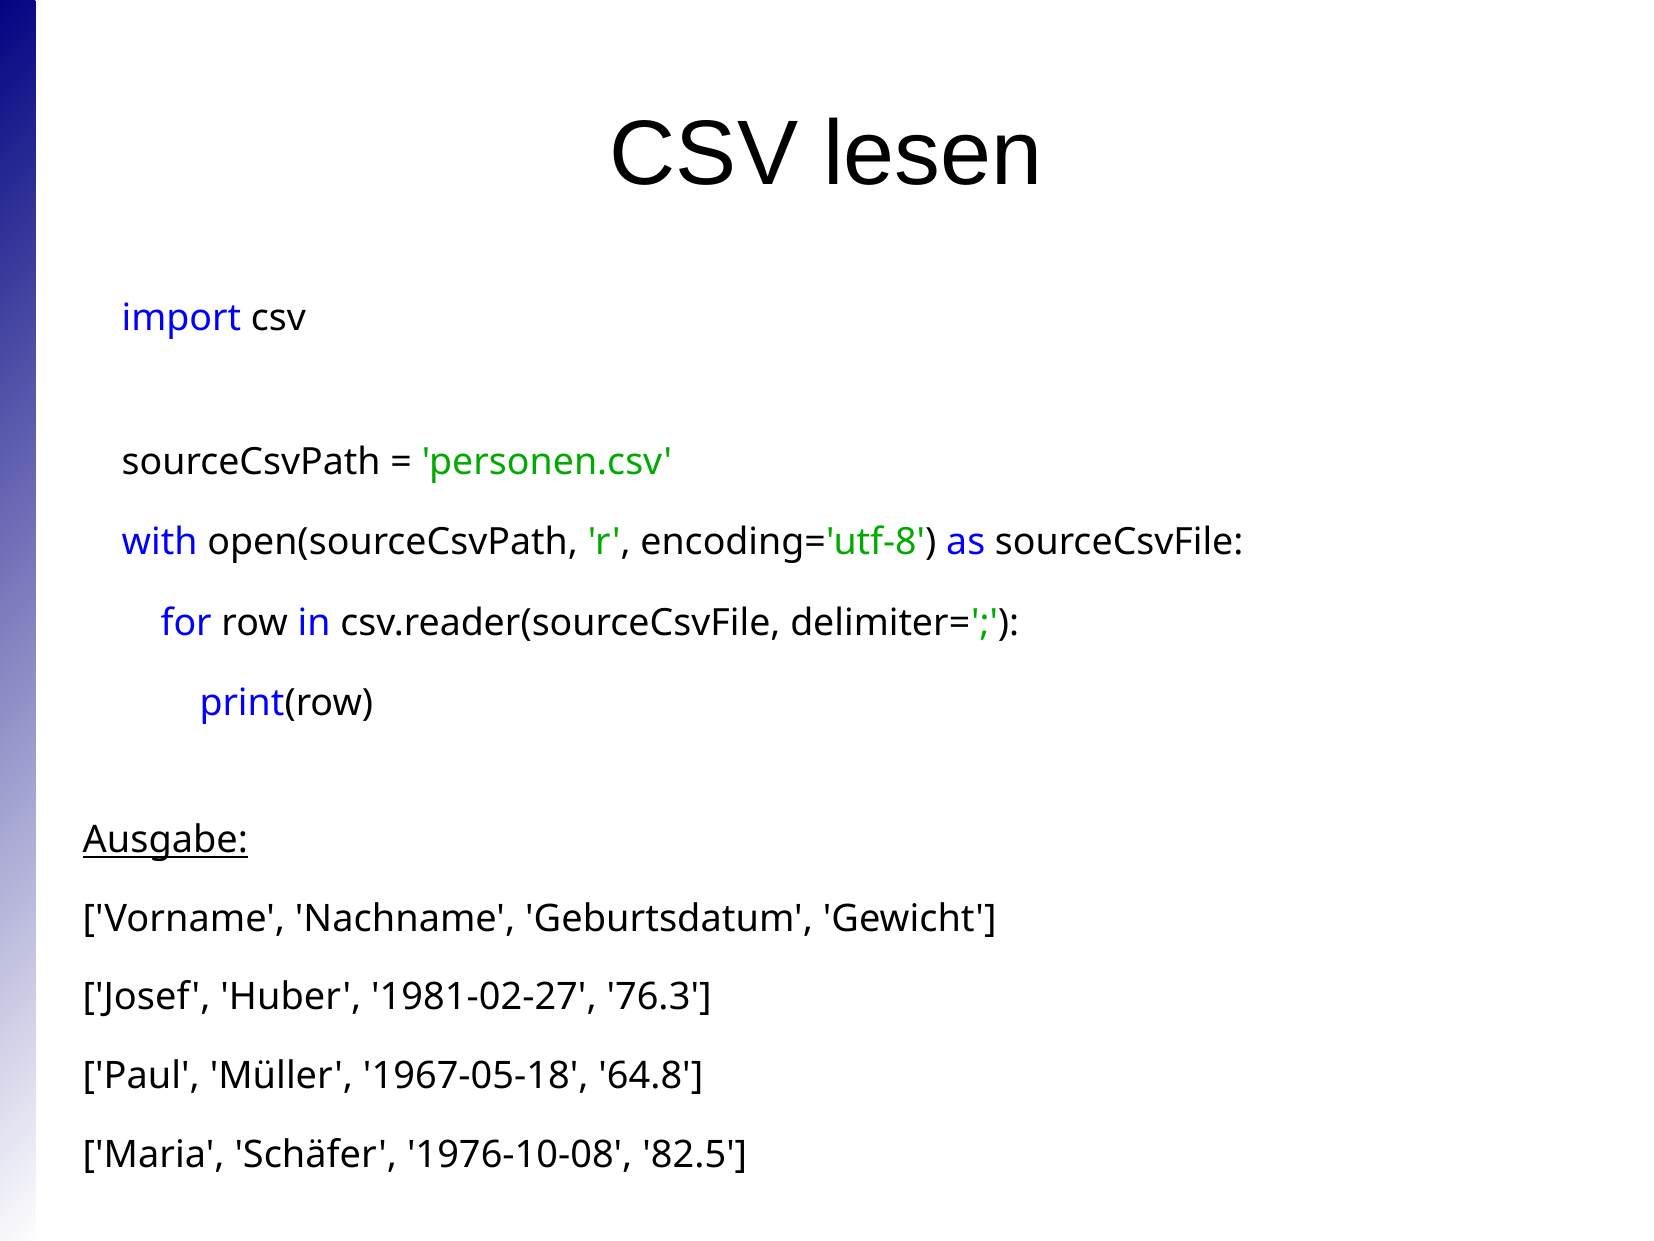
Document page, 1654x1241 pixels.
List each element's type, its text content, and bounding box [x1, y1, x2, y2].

list Ausgabe: ['Vorname', 'Nachname', 'Geburtsdatum', 'Gewicht'] ['Josef', 'Huber', '1981-02-27', '76.3'] ['Paul', 'Müller', '1967-05-18', '64.8'] ['Maria', 'Schäfer', '1976-10-08', '82.5'] [82, 739, 1571, 1182]
list import csv sourceCsvPath = 'personen.csv' with open(sourceCsvPath, 'r', encoding='utf-8') as sourceCsvFile: for row in csv.reader(sourceCsvFile, delimiter=';'): print(row) [82, 290, 1571, 733]
title CSV lesen [82, 49, 1571, 257]
